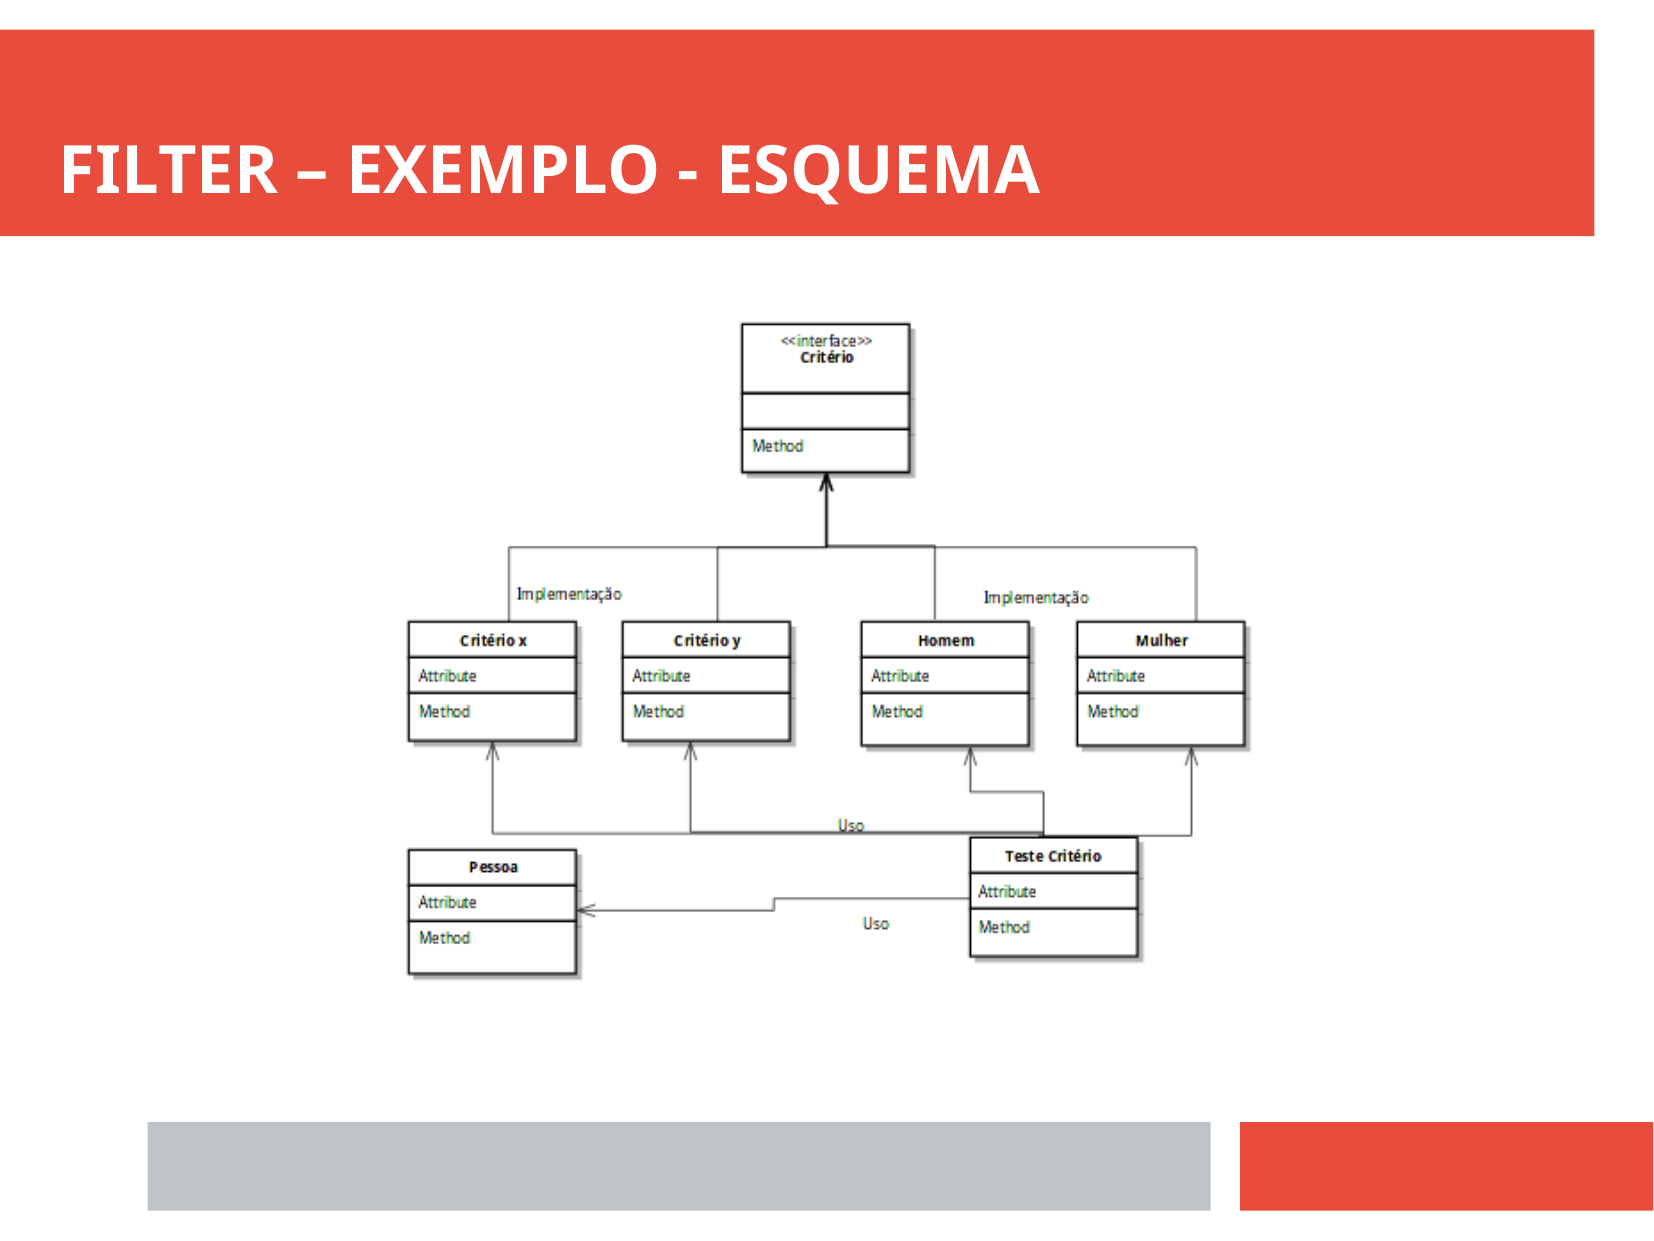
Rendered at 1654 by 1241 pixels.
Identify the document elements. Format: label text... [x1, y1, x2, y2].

picture [314, 290, 1339, 1010]
text_box FILTER – EXEMPLO - ESQUEMA [59, 59, 1595, 207]
